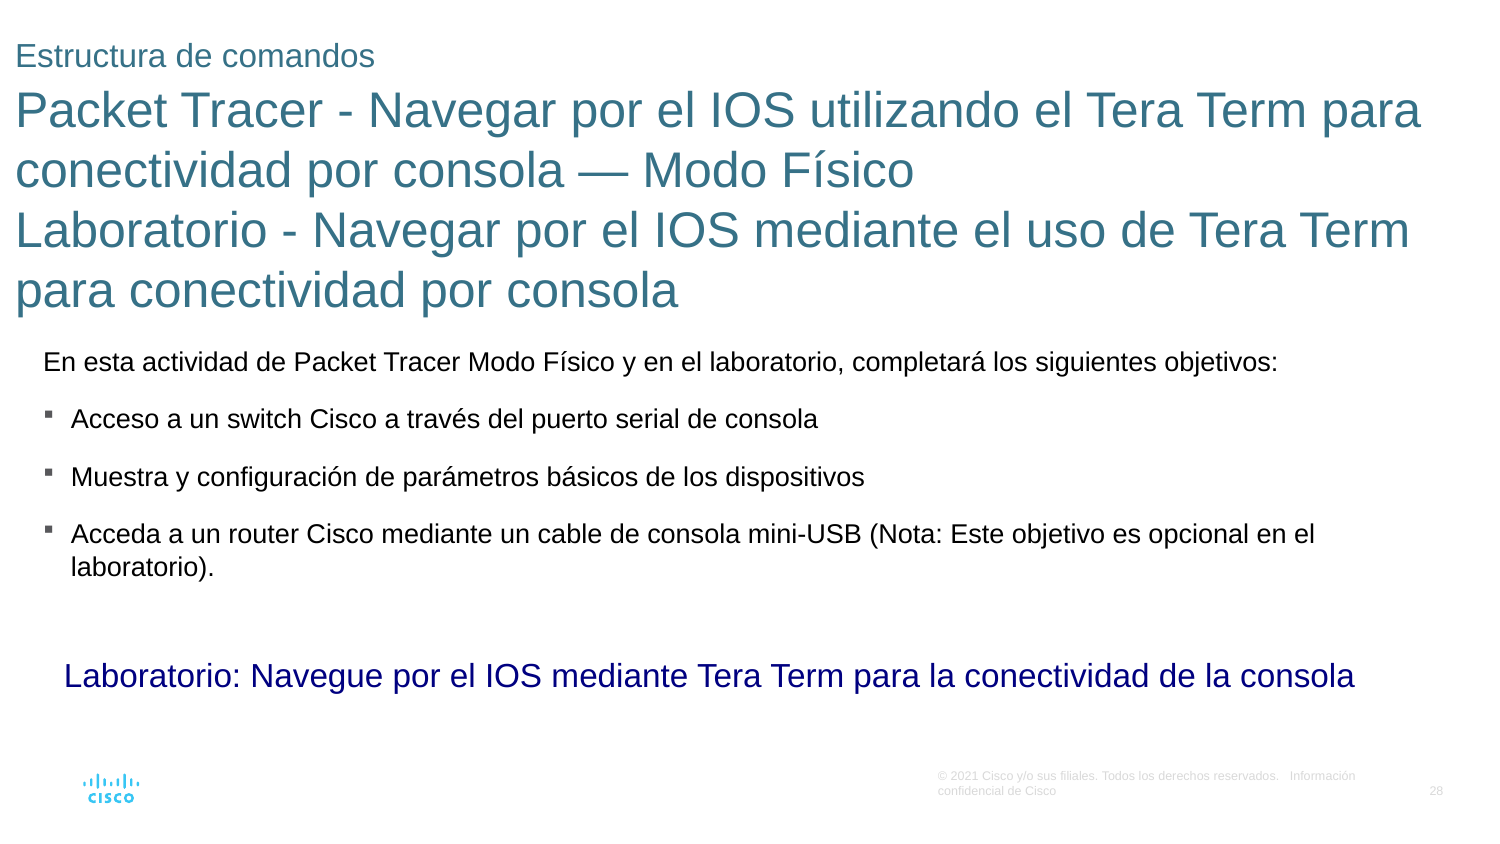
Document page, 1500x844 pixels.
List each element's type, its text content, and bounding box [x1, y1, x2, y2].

text_box Laboratorio: Navegue por el IOS mediante Tera Term para la conectividad de la consola [49, 649, 1500, 725]
list En esta actividad de Packet Tracer Modo Físico y en el laboratorio, completará los siguientes objetivos: Acceso a un switch Cisco a través del puerto serial de consola Muestra y configuración de parámetros básicos de los dispositivos Acceda a un router Cisco mediante un cable de consola mini-USB (Nota: Este objetivo es opcional en el laboratorio). [28, 336, 1447, 591]
title Estructura de comandos Packet Tracer - Navegar por el IOS utilizando el Tera Term para conectividad por consola — Modo Físico Laboratorio - Navegar por el IOS mediante el uso de Tera Term para conectividad por consola [0, 19, 1500, 317]
